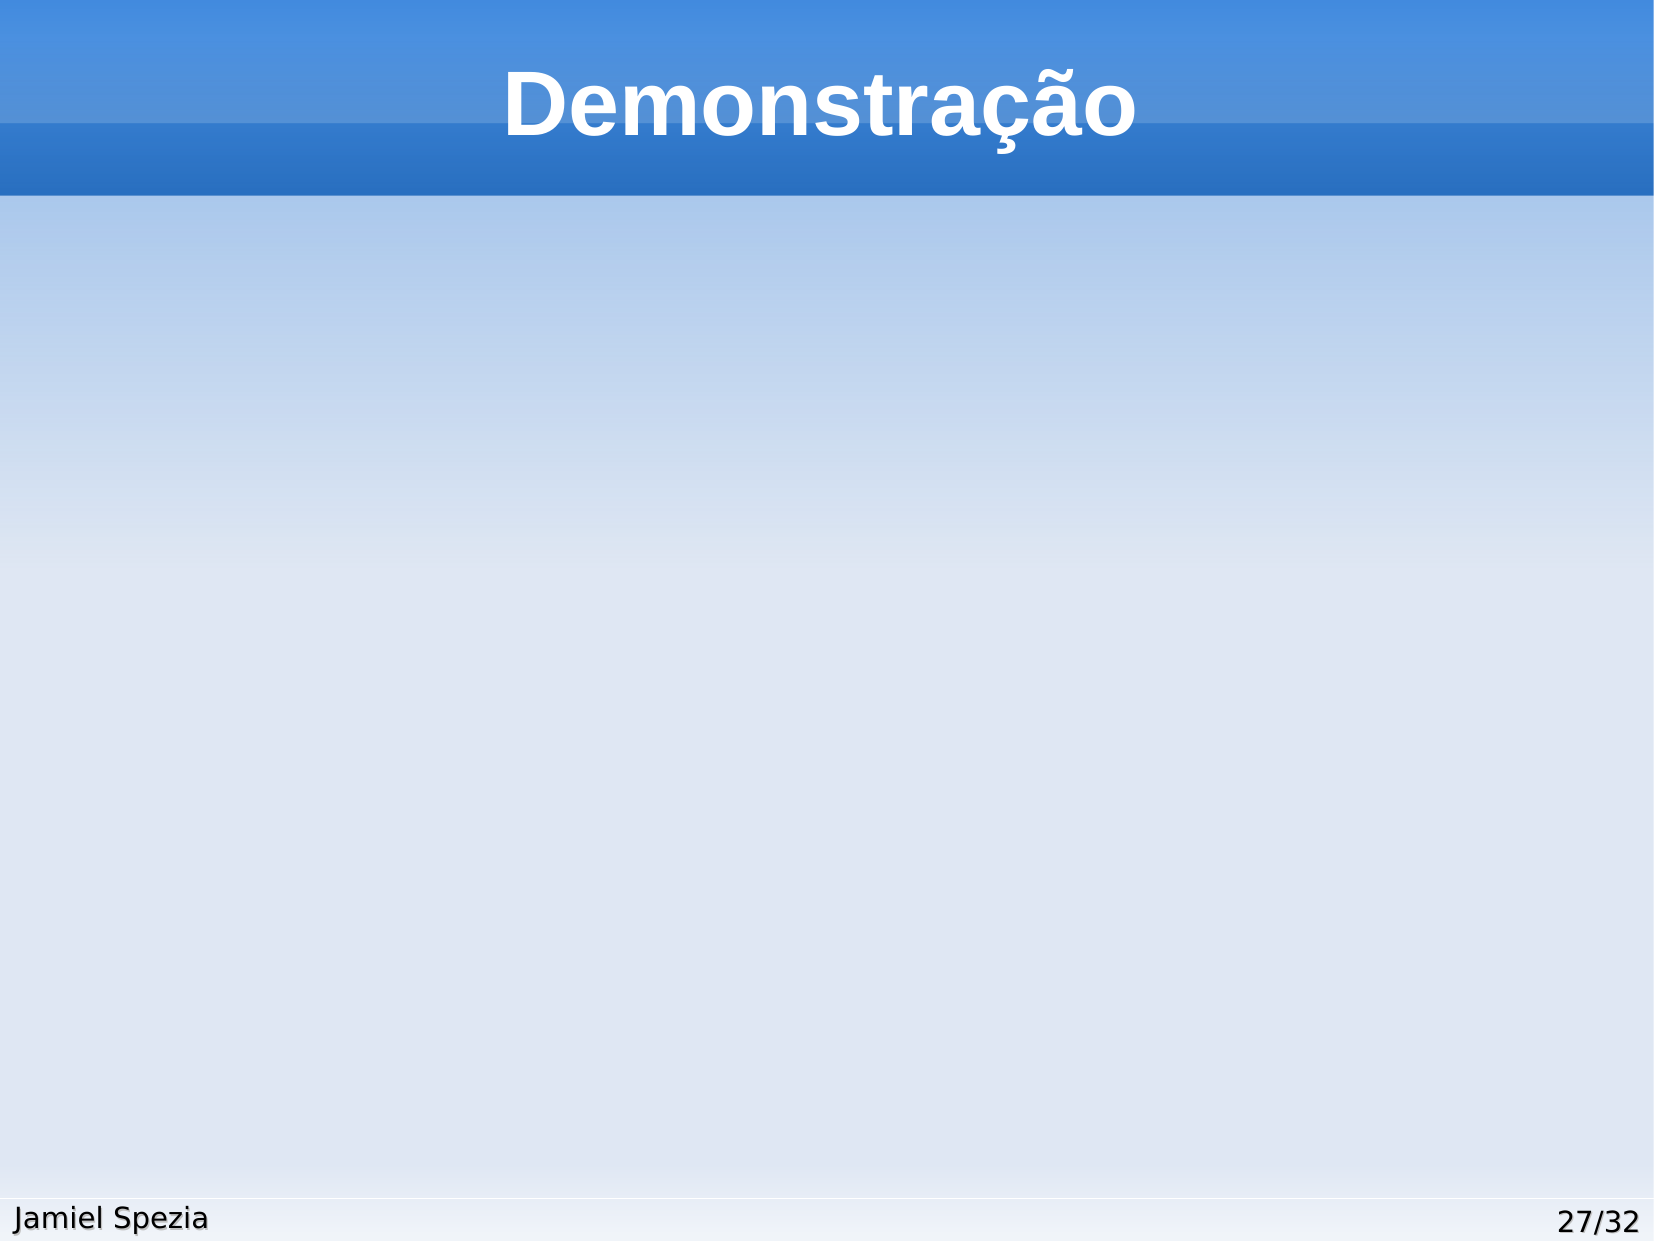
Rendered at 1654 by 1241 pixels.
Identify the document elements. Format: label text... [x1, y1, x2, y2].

picture [0, 0, 1654, 1198]
title Demonstração [76, 0, 1565, 208]
picture [0, 1199, 1654, 1241]
